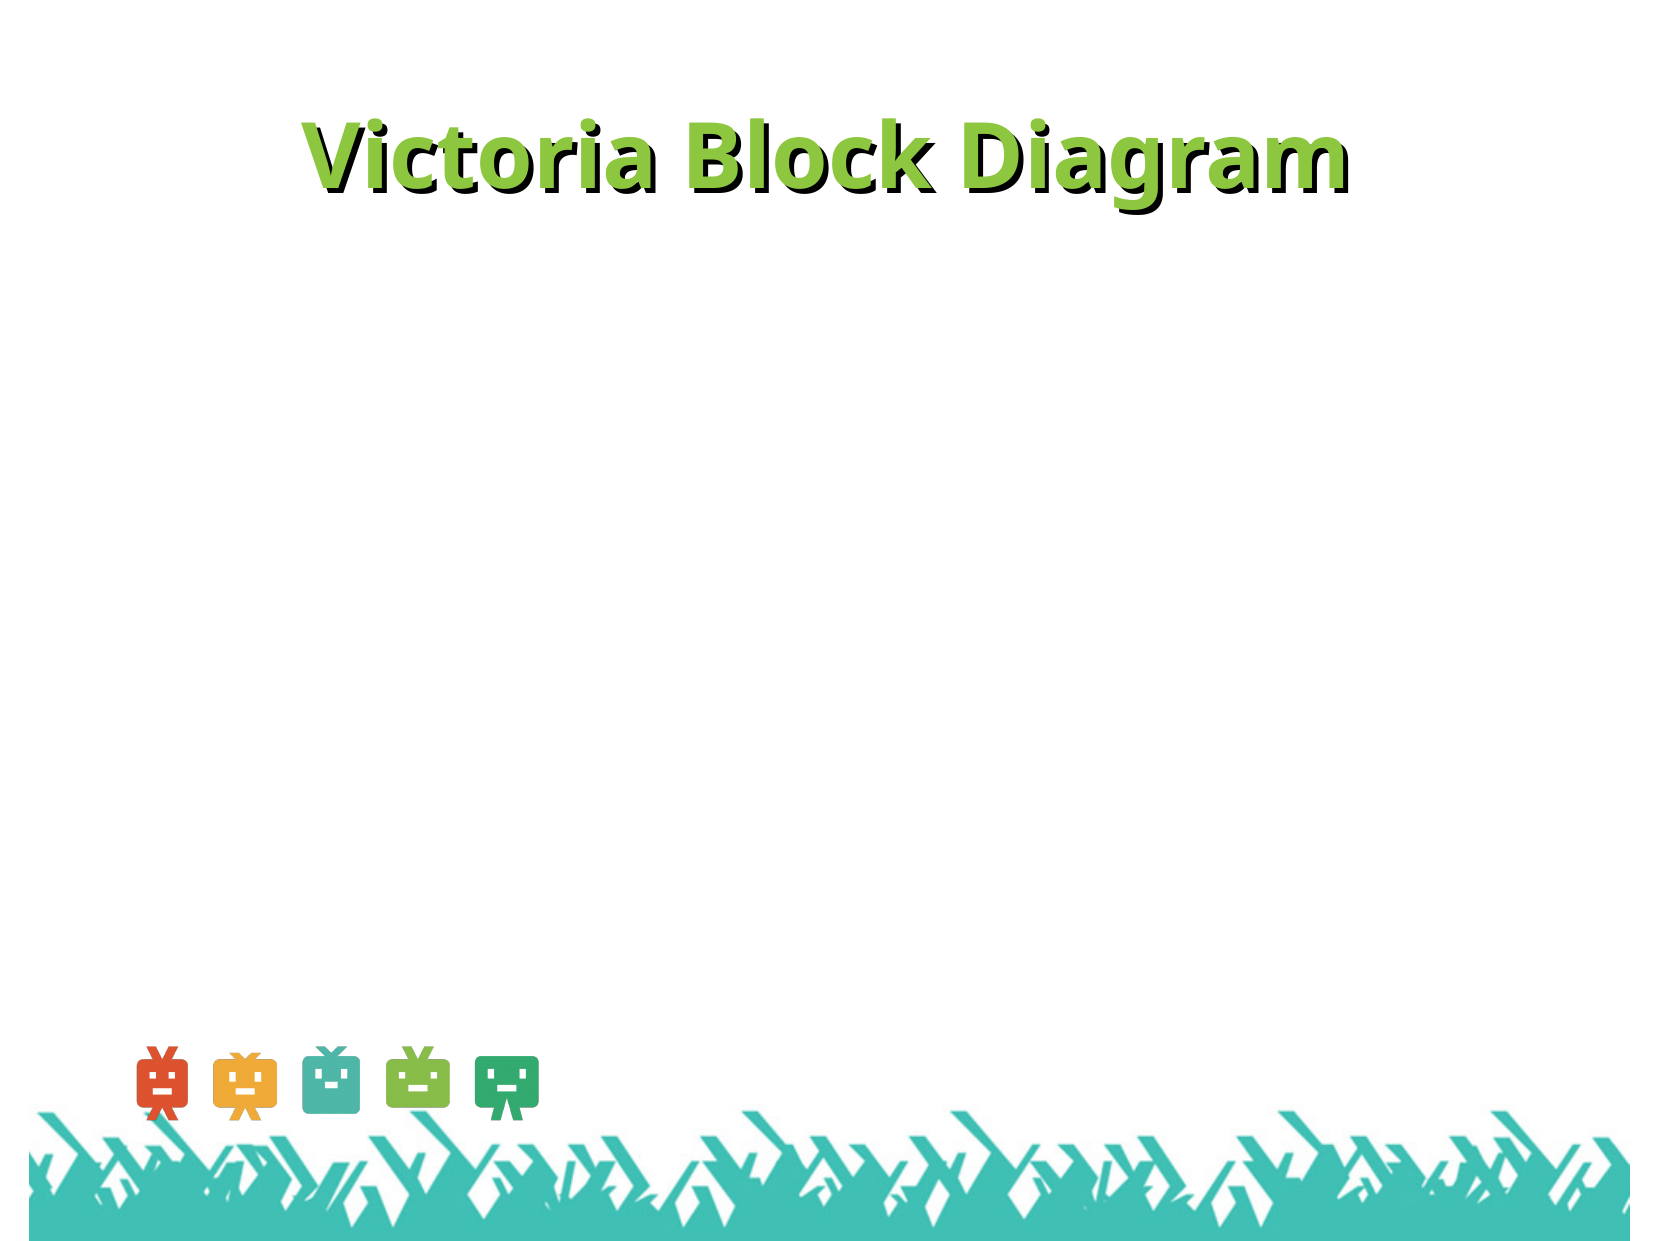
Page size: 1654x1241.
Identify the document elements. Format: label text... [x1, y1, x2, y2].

title Victoria Block Diagram [82, 49, 1571, 257]
picture [29, 1045, 1630, 1241]
